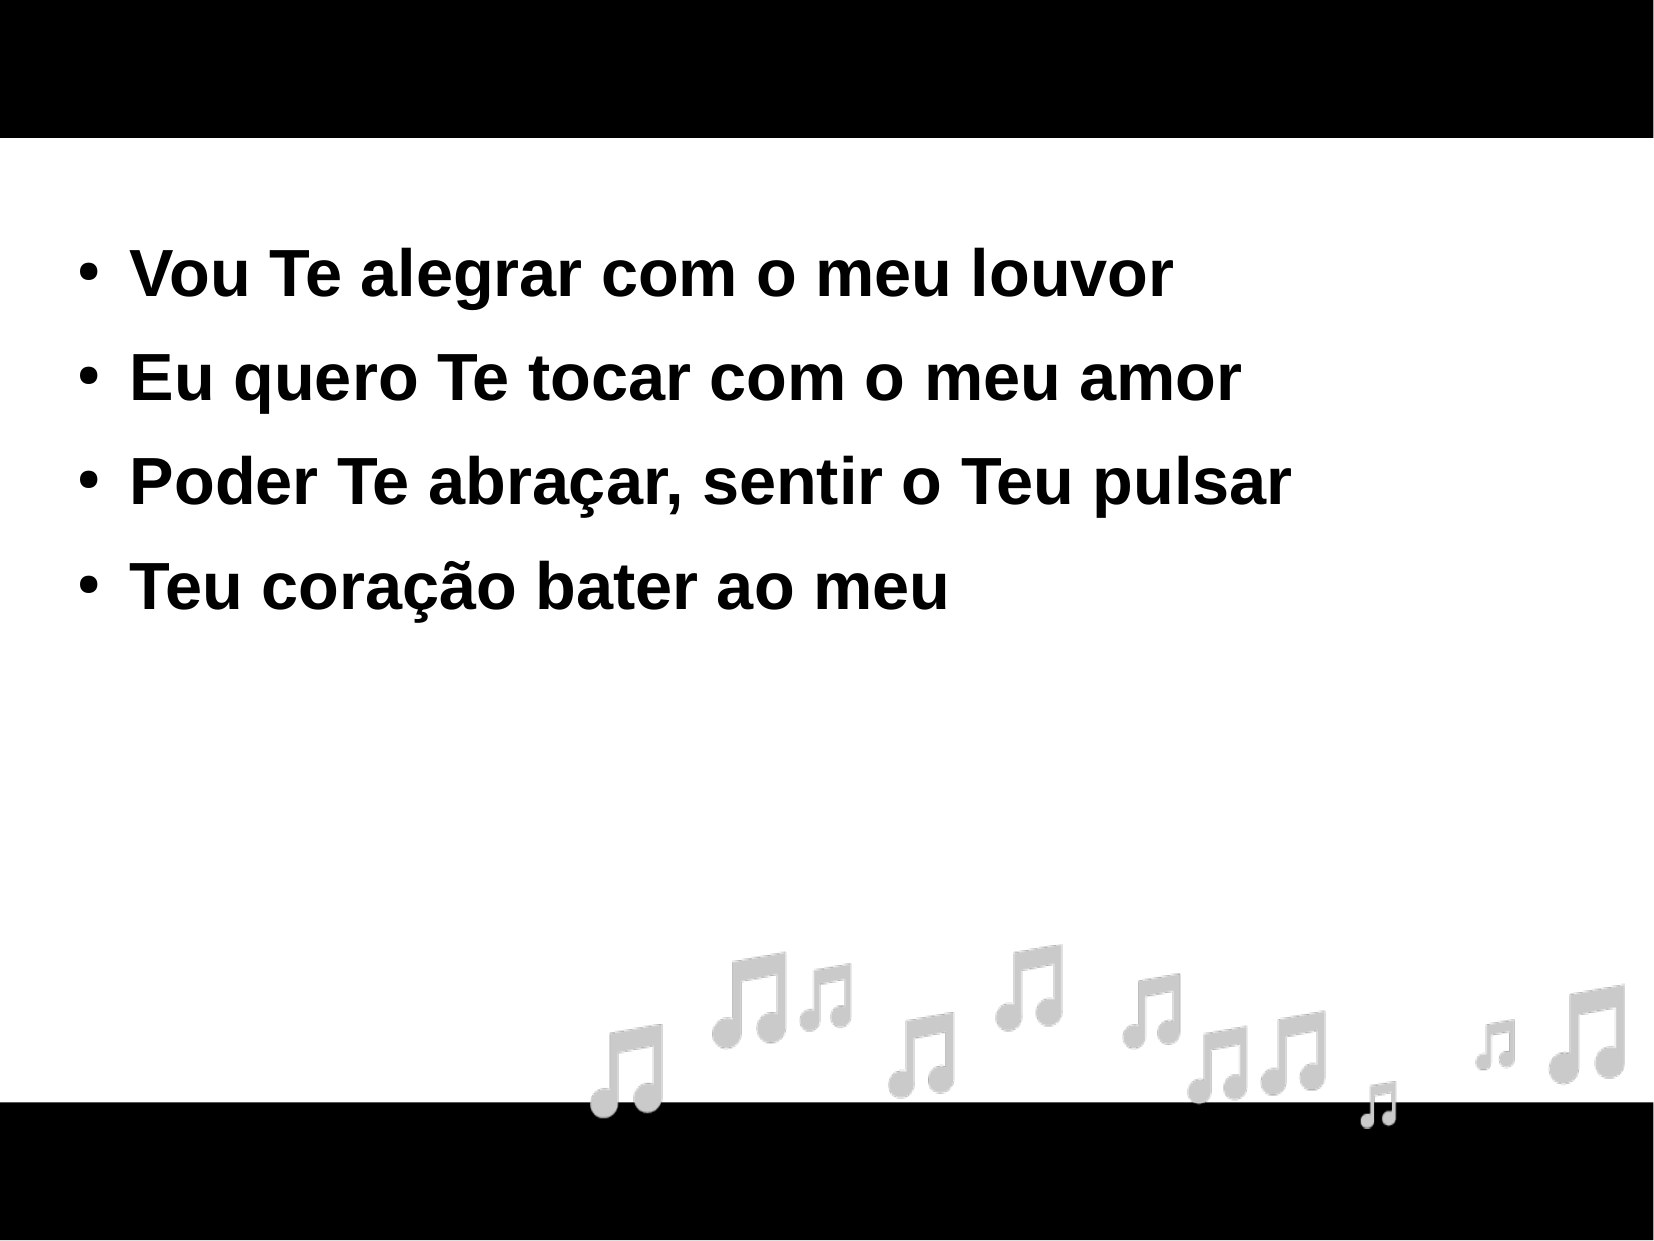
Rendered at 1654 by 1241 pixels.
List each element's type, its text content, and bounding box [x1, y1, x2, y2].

list Vou Te alegrar com o meu louvor Eu quero Te tocar com o meu amor Poder Te abraçar, sentir o Teu pulsar Teu coração bater ao meu [59, 236, 1595, 1024]
